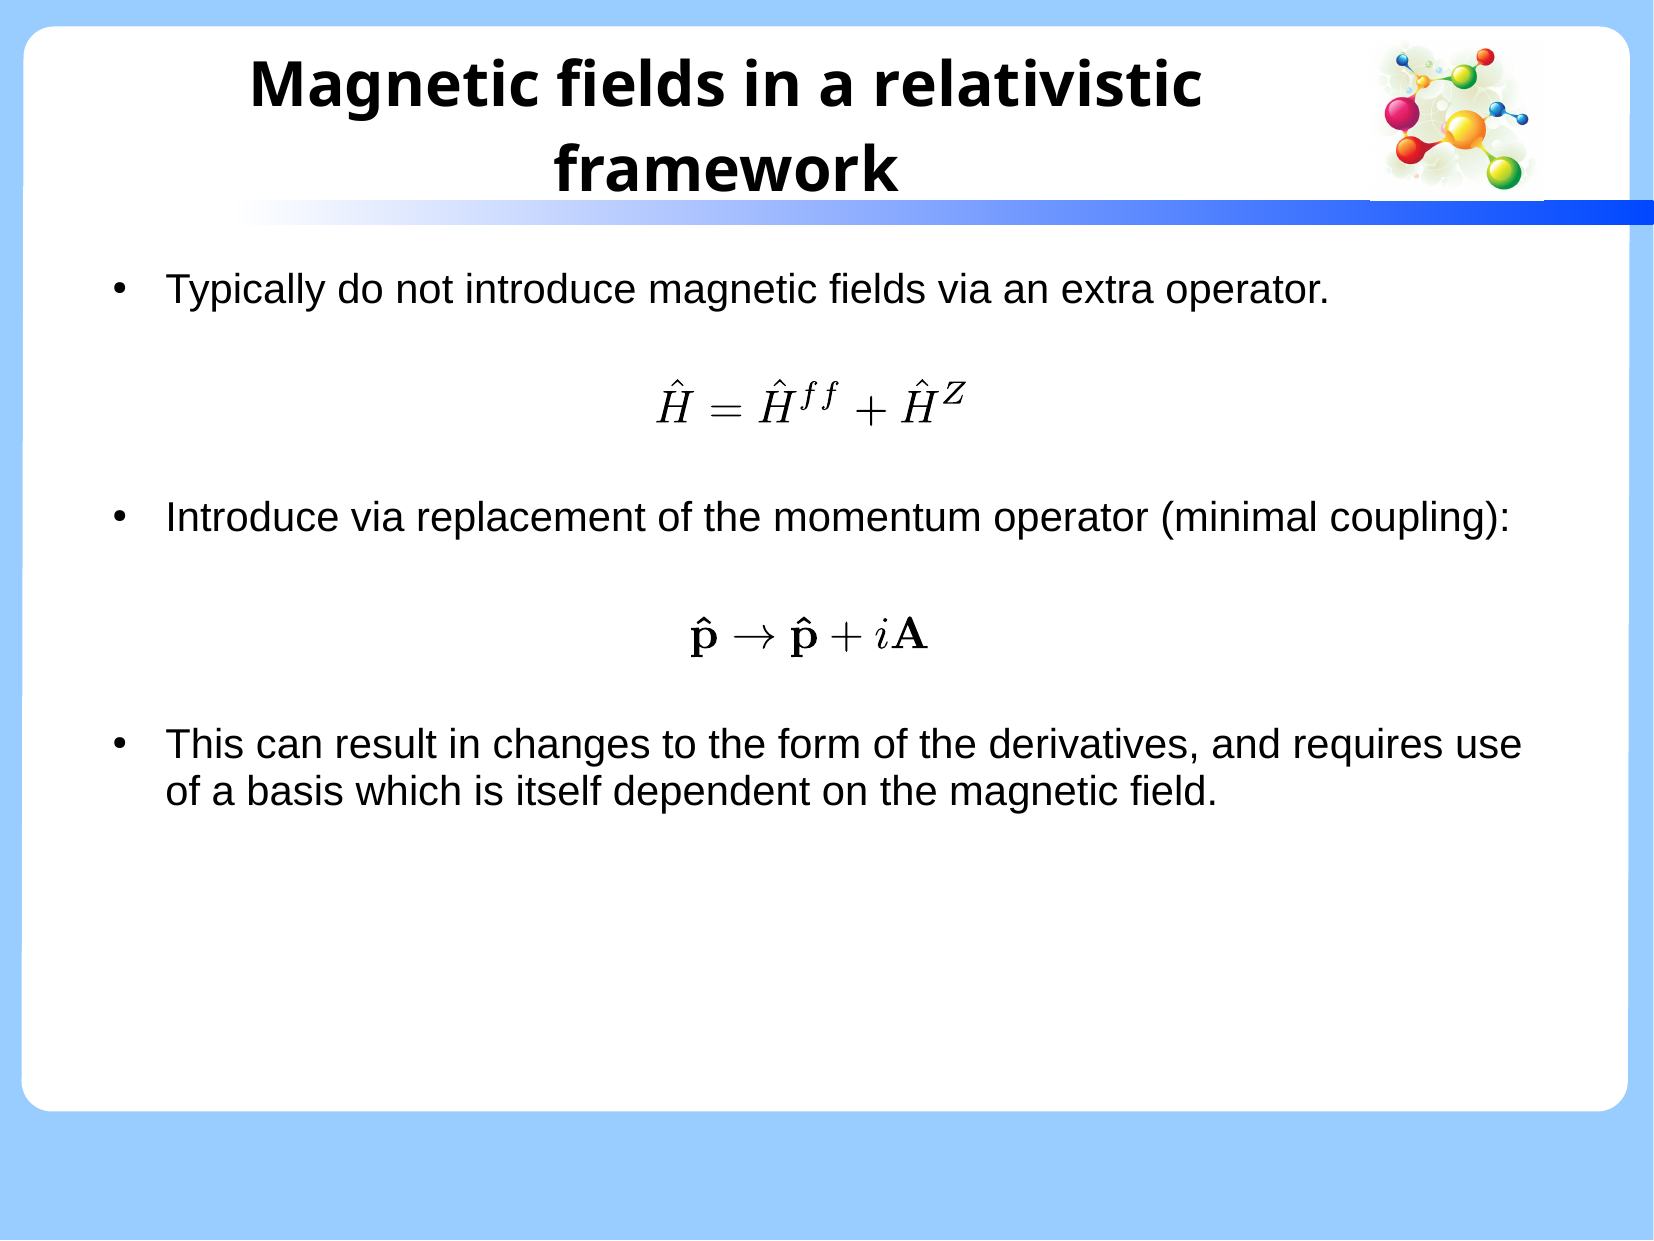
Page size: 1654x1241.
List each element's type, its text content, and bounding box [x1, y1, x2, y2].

list Typically do not introduce magnetic fields via an extra operator. Introduce via replacement of the momentum operator (minimal coupling): This can result in changes to the form of the derivatives, and requires use of a basis which is itself dependent on the magnetic field. [94, 265, 1569, 1083]
text_box [653, 379, 968, 427]
text_box [689, 616, 930, 658]
title Magnetic fields in a relativistic framework [82, 49, 1370, 201]
picture [1370, 35, 1544, 201]
